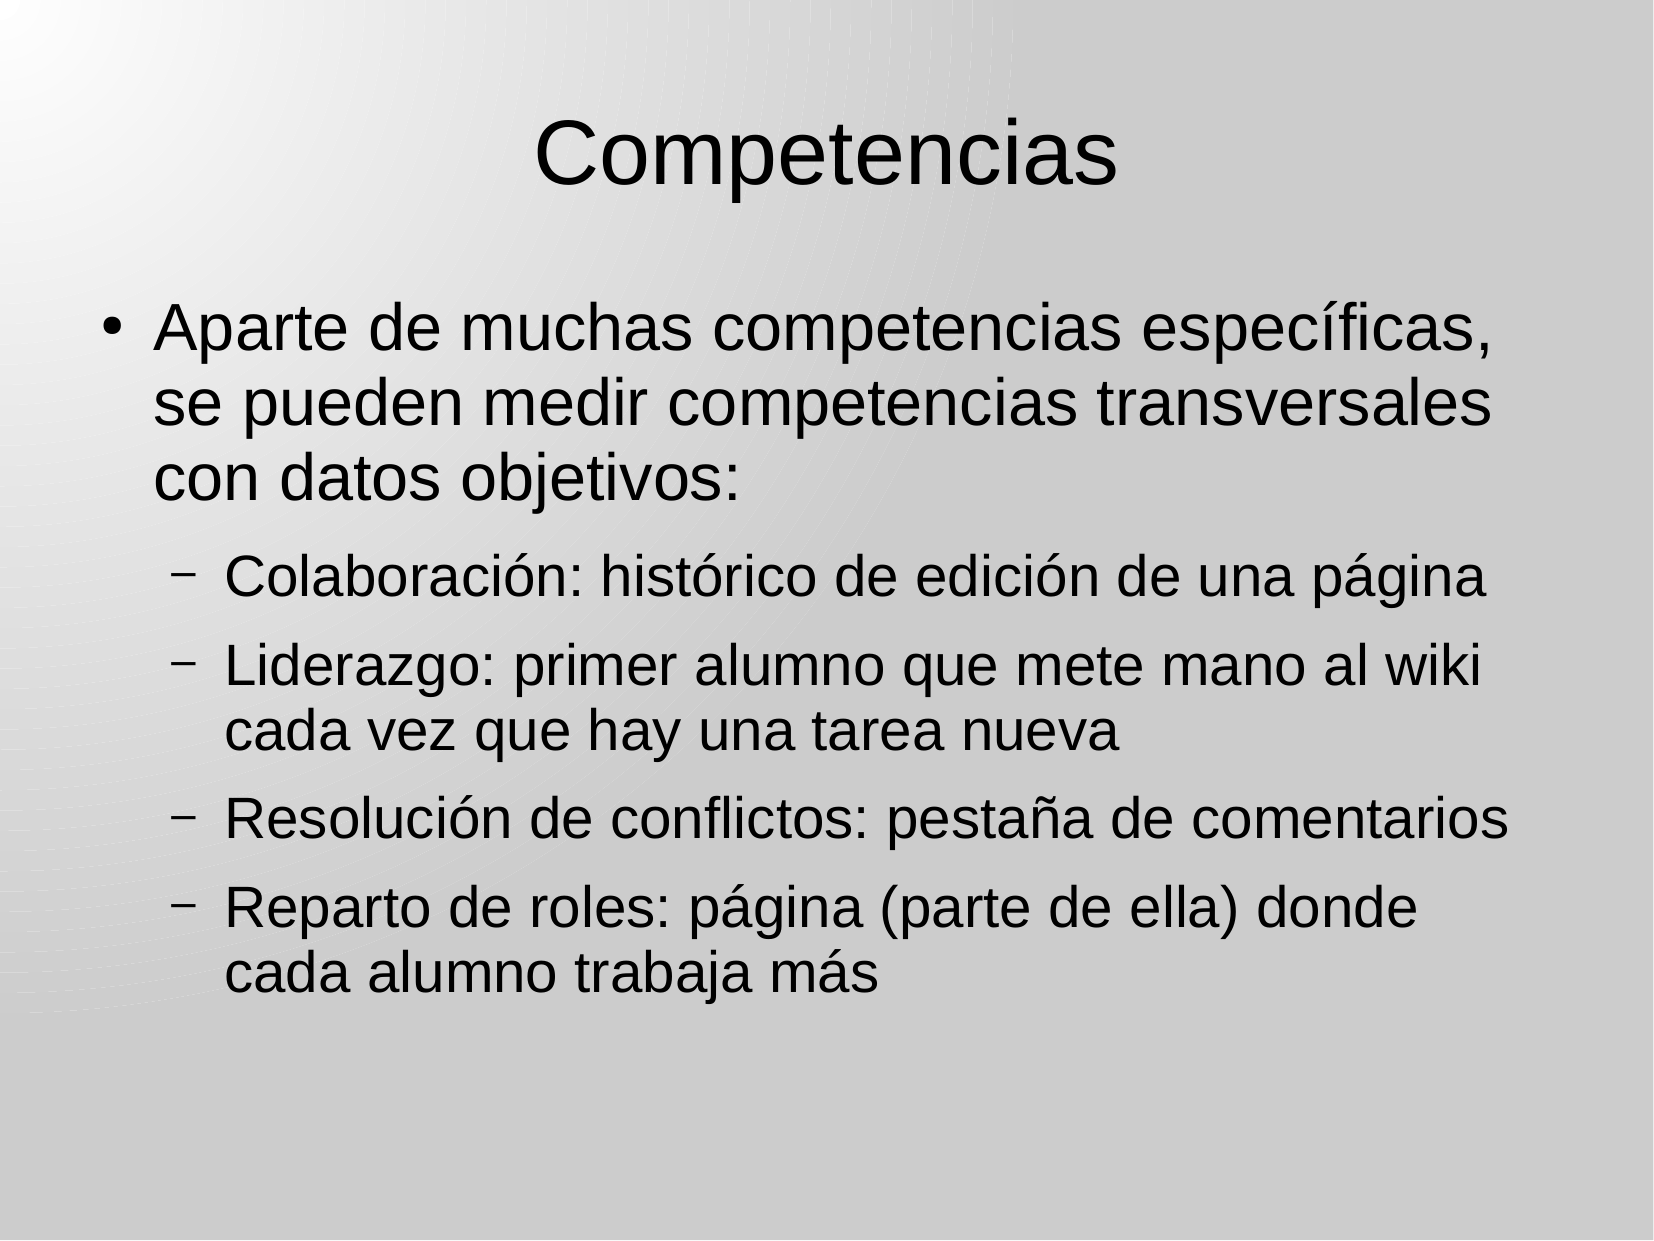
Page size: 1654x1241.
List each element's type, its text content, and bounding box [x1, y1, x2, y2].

list Aparte de muchas competencias específicas, se pueden medir competencias transversales con datos objetivos: Colaboración: histórico de edición de una página Liderazgo: primer alumno que mete mano al wiki cada vez que hay una tarea nueva Resolución de conflictos: pestaña de comentarios Reparto de roles: página (parte de ella) donde cada alumno trabaja más [82, 290, 1538, 1109]
title Competencias [82, 49, 1571, 257]
